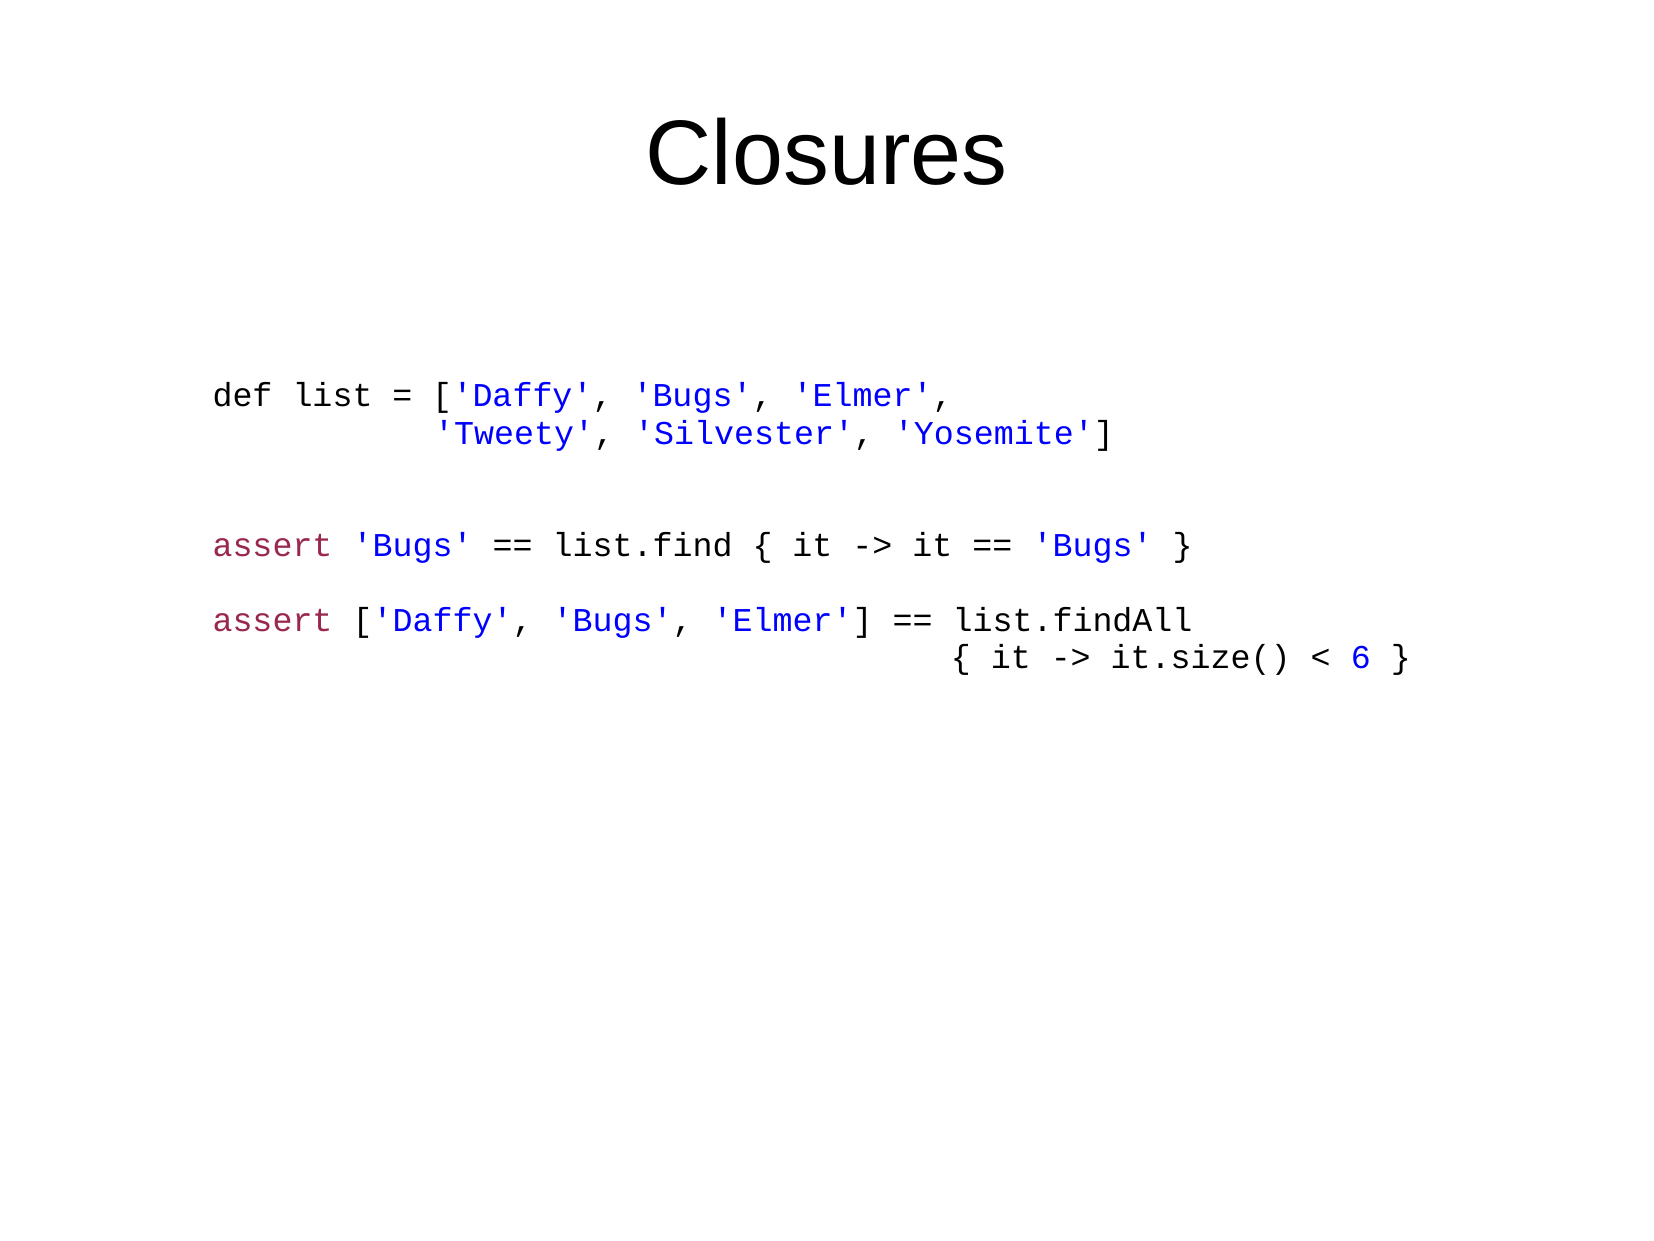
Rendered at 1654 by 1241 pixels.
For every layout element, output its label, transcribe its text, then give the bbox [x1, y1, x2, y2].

subtitle def list = ['Daffy', 'Bugs', 'Elmer', 'Tweety', 'Silvester', 'Yosemite'] assert 'Bugs' == list.find { it -> it == 'Bugs' } assert ['Daffy', 'Bugs', 'Elmer'] == list.findAll { it -> it.size() < 6 } [212, 379, 1654, 1099]
title Closures [82, 49, 1571, 257]
